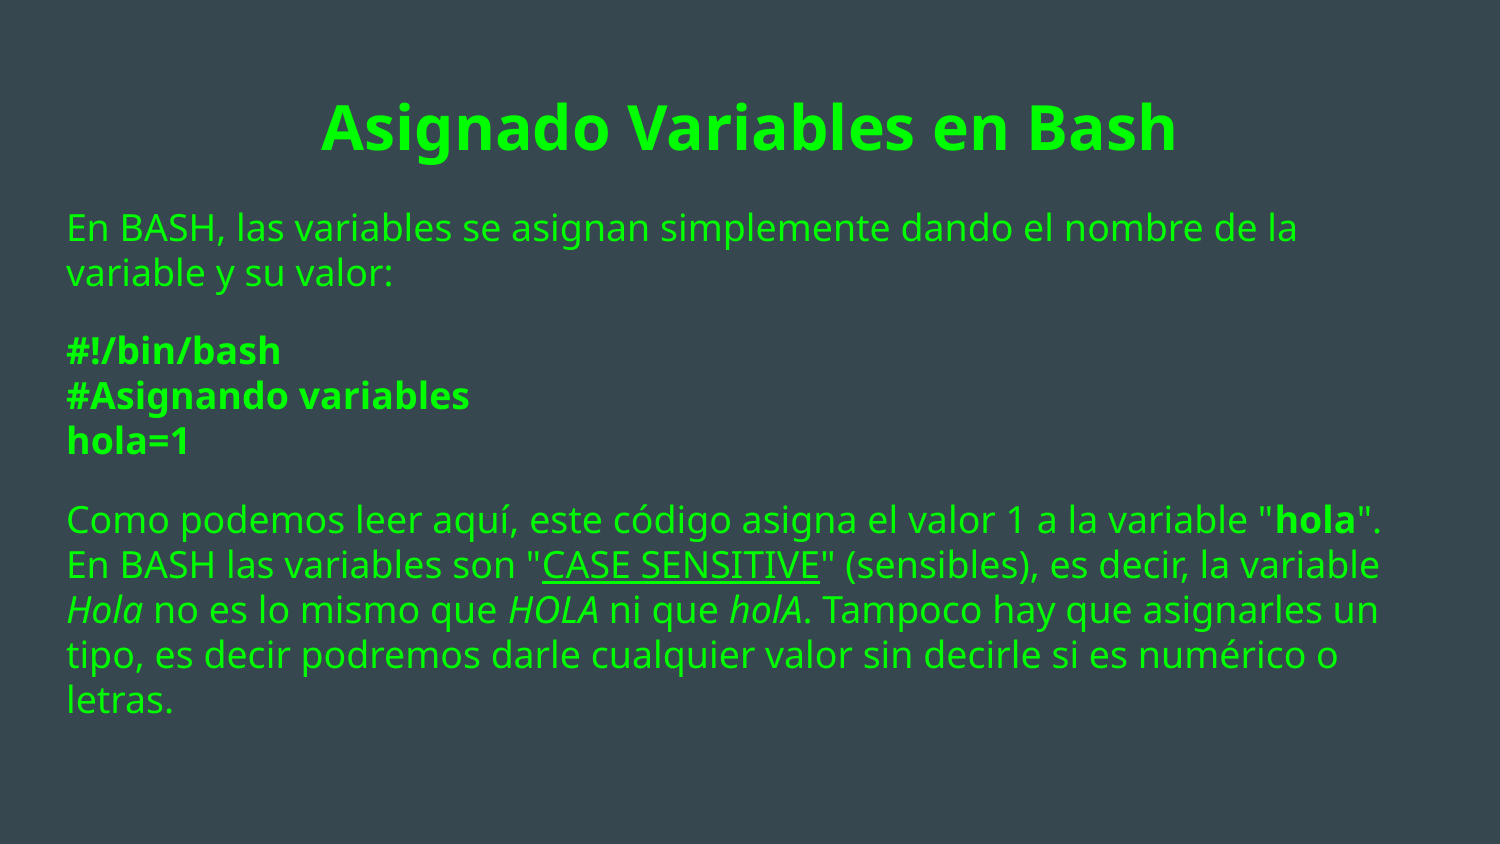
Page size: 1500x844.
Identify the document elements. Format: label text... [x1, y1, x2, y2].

title Asignado Variables en Bash [51, 72, 1449, 167]
list En BASH, las variables se asignan simplemente dando el nombre de la variable y su valor: #!/bin/bash #Asignando variables hola=1 Como podemos leer aquí, este código asigna el valor 1 a la variable "hola". En BASH las variables son "CASE SENSITIVE" (sensibles), es decir, la variable Hola no es lo mismo que HOLA ni que holA. Tampoco hay que asignarles un tipo, es decir podremos darle cualquier valor sin decirle si es numérico o letras. [51, 189, 1449, 808]
